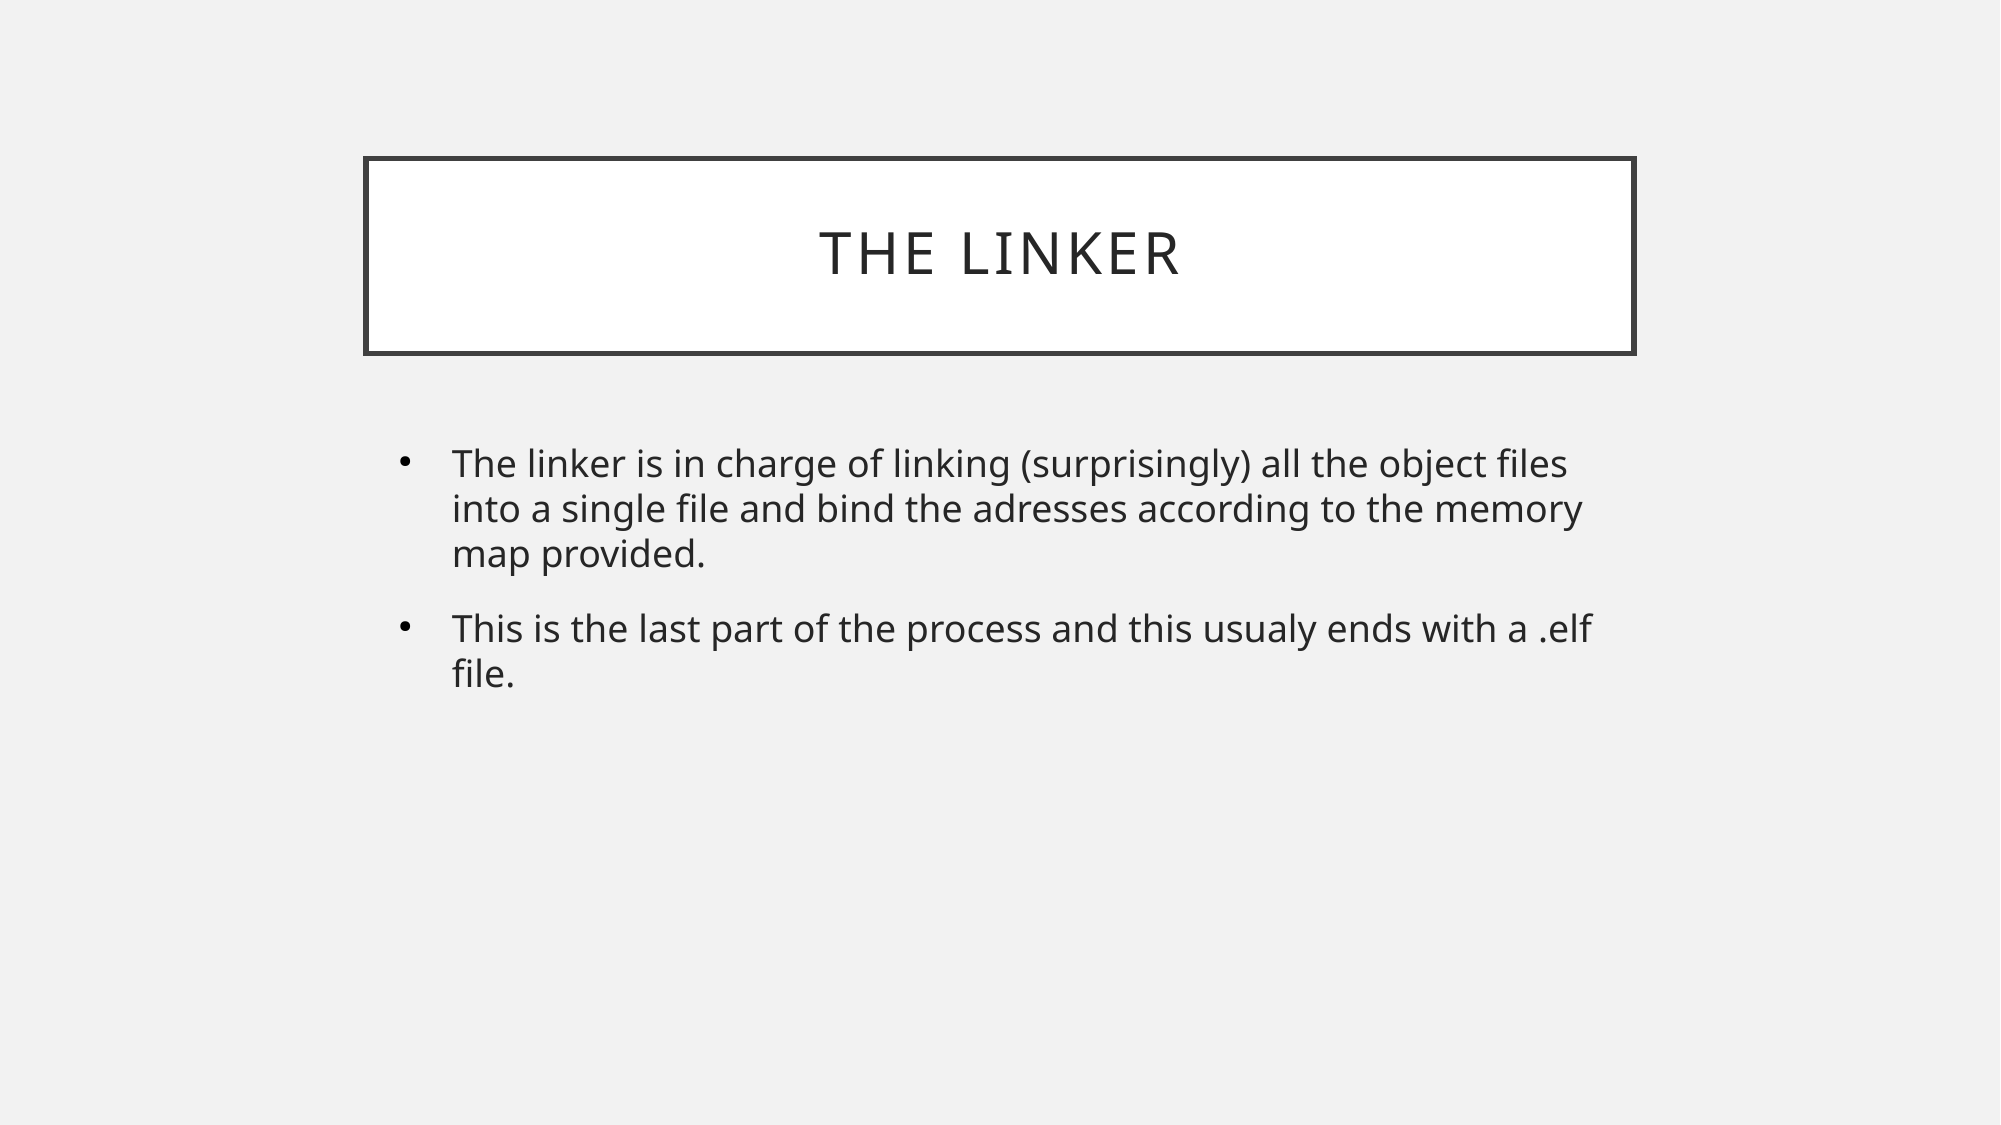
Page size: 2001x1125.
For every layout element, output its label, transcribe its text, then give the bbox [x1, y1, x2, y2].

list The linker is in charge of linking (surprisingly) all the object files into a single file and bind the adresses according to the memory map provided. This is the last part of the process and this usualy ends with a .elf file. [366, 432, 1634, 942]
title The linker [366, 158, 1634, 354]
